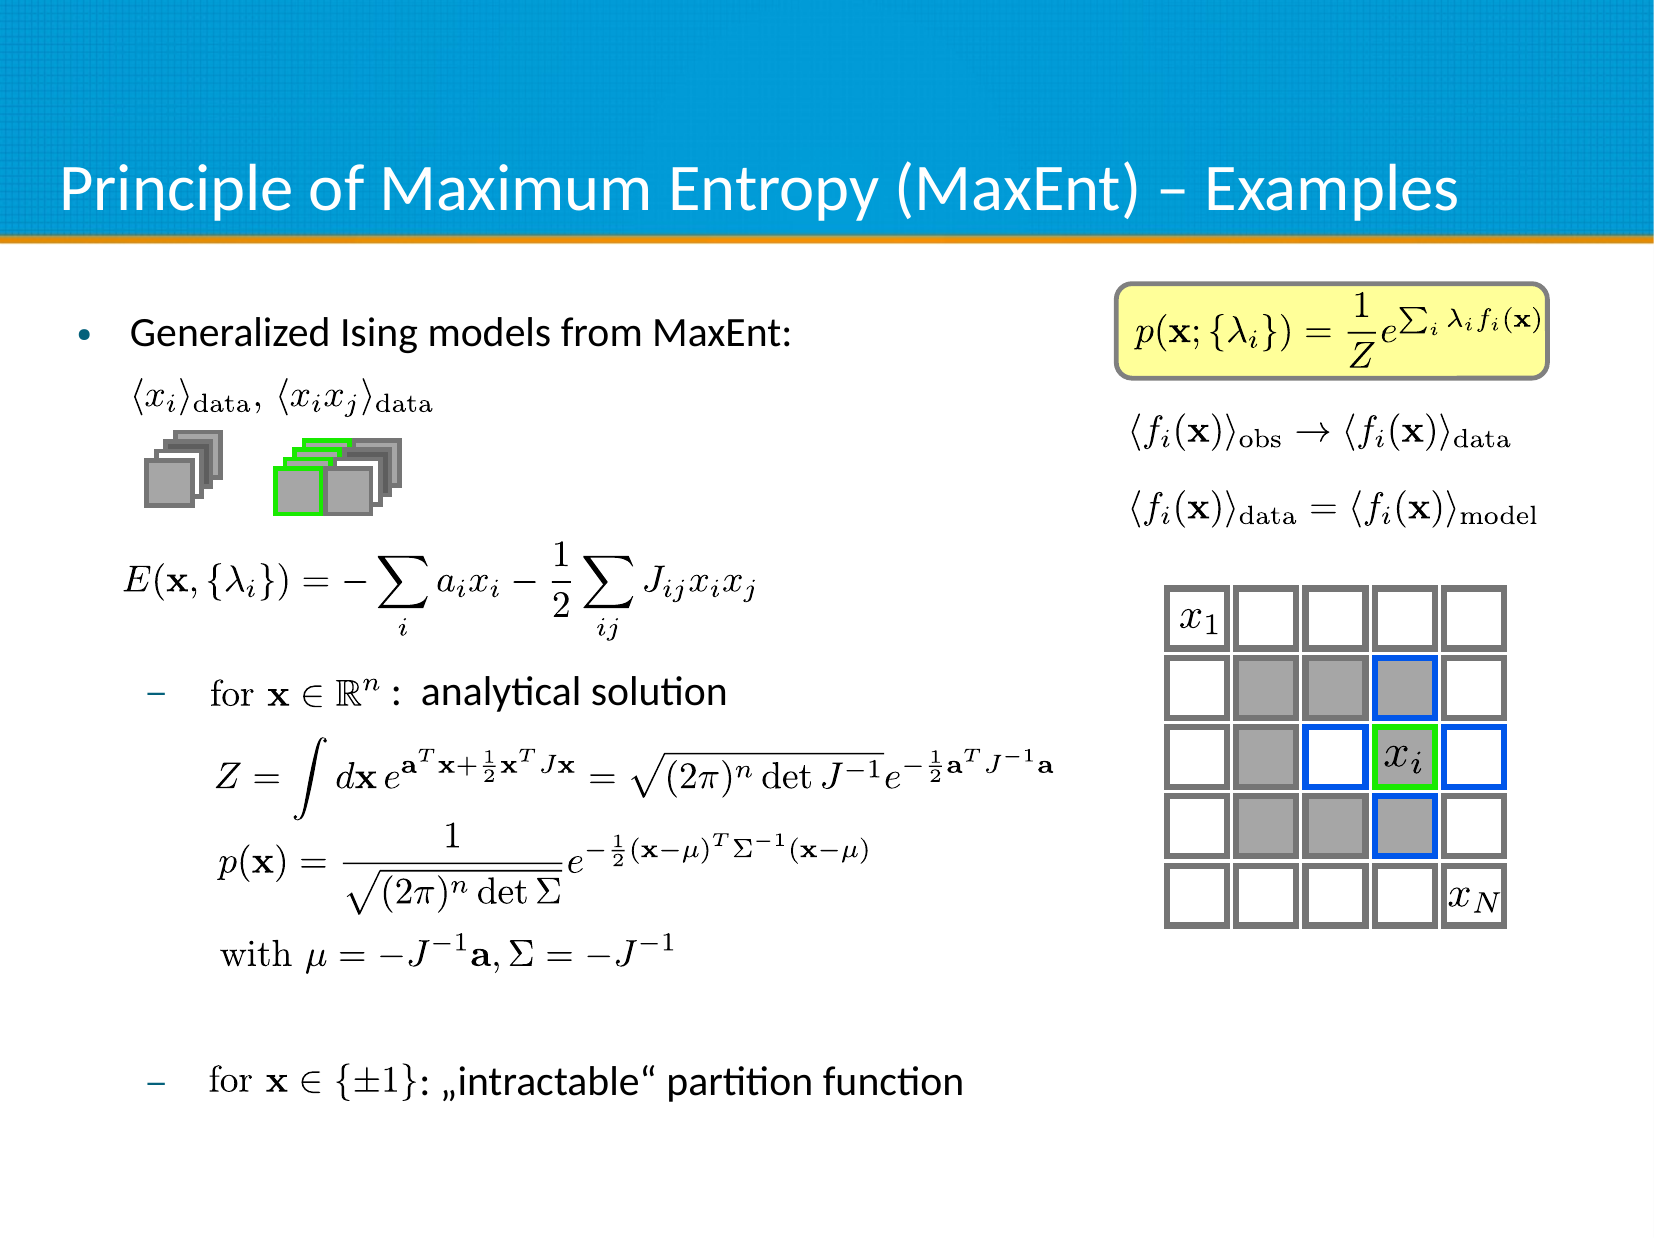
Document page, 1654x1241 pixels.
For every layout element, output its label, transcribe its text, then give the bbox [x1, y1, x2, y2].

title Principle of Maximum Entropy (MaxEnt) – Examples [59, 19, 1595, 227]
text_box [209, 678, 381, 708]
text_box [1127, 490, 1538, 528]
picture [131, 425, 427, 544]
picture [1092, 524, 1529, 953]
text_box [1116, 283, 1548, 379]
text_box [208, 1063, 419, 1101]
text_box [219, 933, 676, 974]
text_box [213, 737, 1054, 821]
text_box [129, 378, 433, 418]
text_box [121, 541, 758, 641]
picture [0, 233, 1654, 244]
text_box [1127, 413, 1511, 451]
text_box [217, 822, 871, 915]
list Generalized Ising models from MaxEnt: : analytical solution : „intractable“ partition function [59, 315, 1583, 1158]
